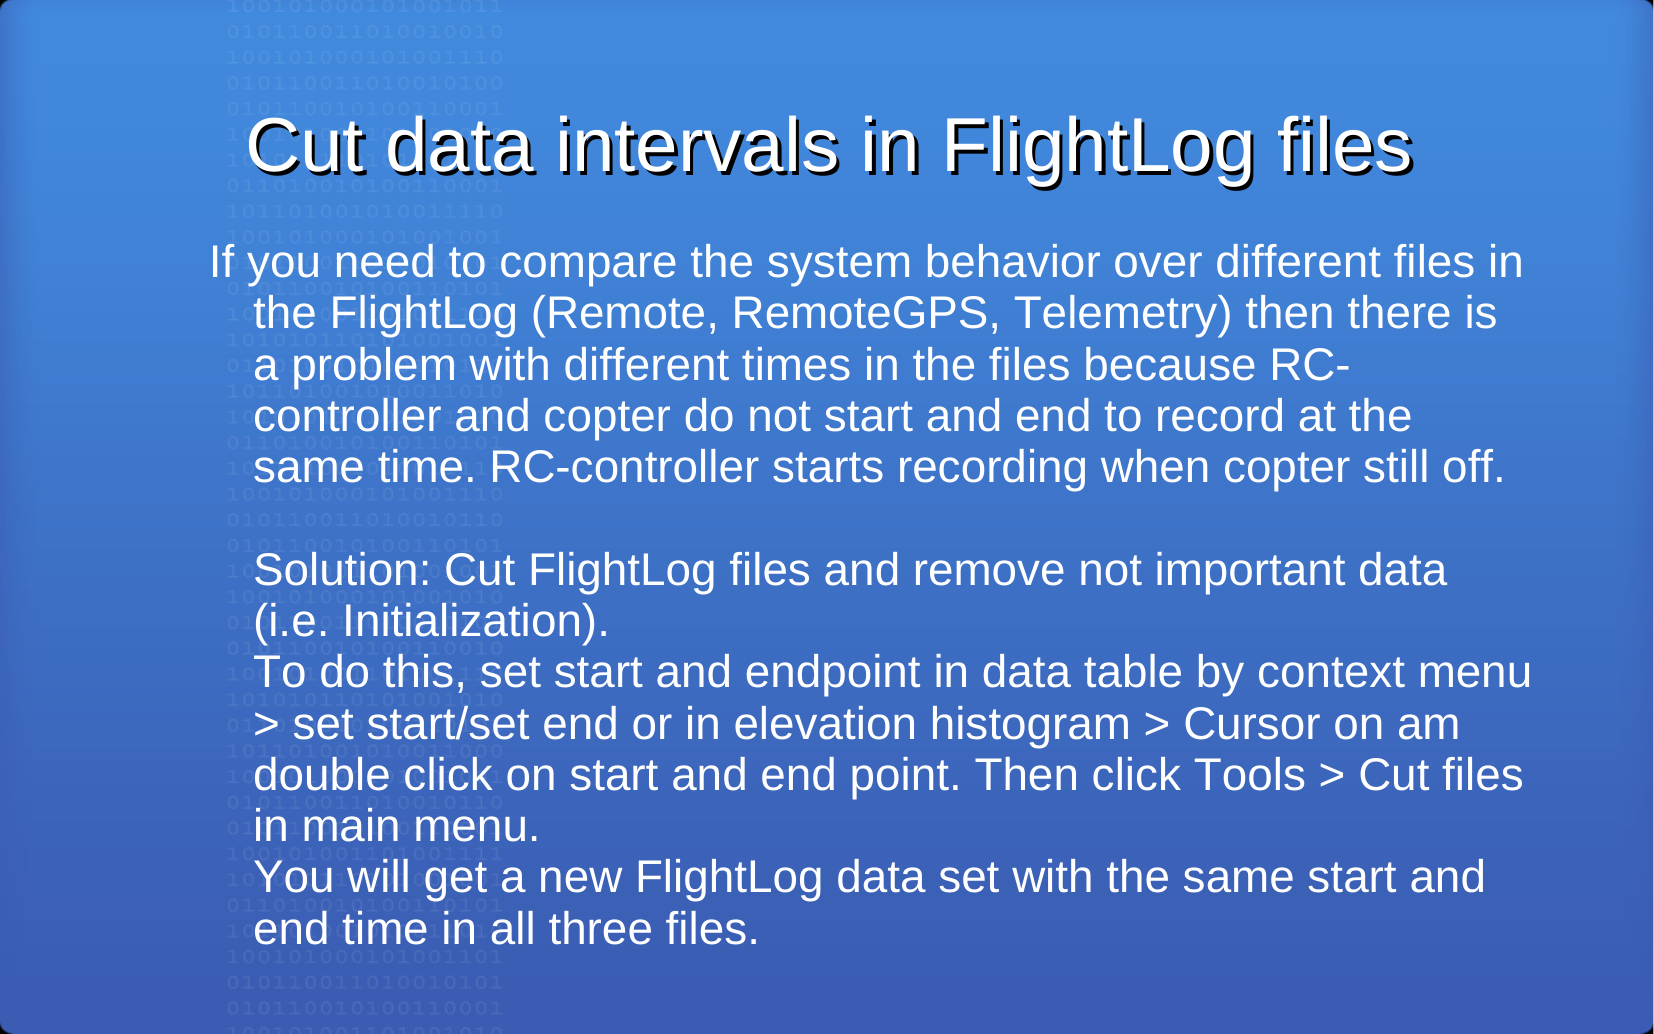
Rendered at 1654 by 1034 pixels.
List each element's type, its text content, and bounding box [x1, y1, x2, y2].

list If you need to compare the system behavior over different files in the FlightLog (Remote, RemoteGPS, Telemetry) then there is a problem with different times in the files because RC-controller and copter do not start and end to record at the same time. RC-controller starts recording when copter still off. Solution: Cut FlightLog files and remove not important data (i.e. Initialization). To do this, set start and endpoint in data table by context menu > set start/set end or in elevation histogram > Cursor on am double click on start and end point. Then click Tools > Cut files in main menu. You will get a new FlightLog data set with the same start and end time in all three files. [123, 236, 1536, 954]
title Cut data intervals in FlightLog files [123, 59, 1536, 232]
picture [0, 0, 1654, 1034]
